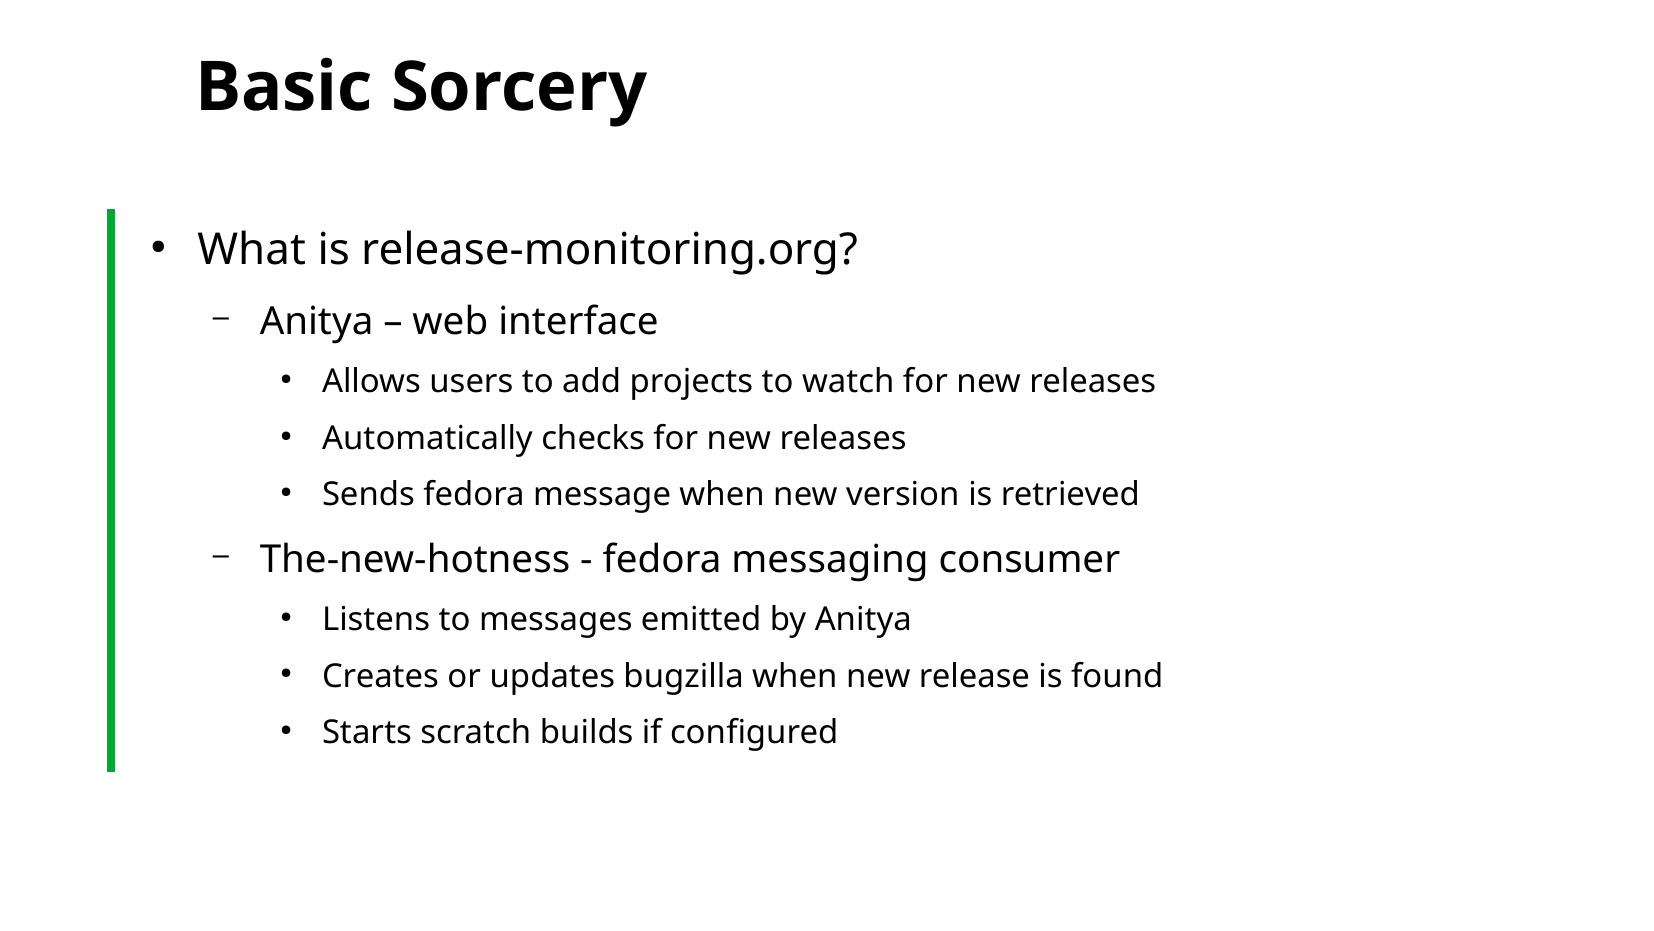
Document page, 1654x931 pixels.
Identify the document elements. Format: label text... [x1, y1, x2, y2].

list What is release-monitoring.org? Anitya – web interface Allows users to add projects to watch for new releases Automatically checks for new releases Sends fedora message when new version is retrieved The-new-hotness - fedora messaging consumer Listens to messages emitted by Anitya Creates or updates bugzilla when new release is found Starts scratch builds if configured [135, 217, 1621, 758]
title Basic Sorcery [195, 6, 1621, 162]
